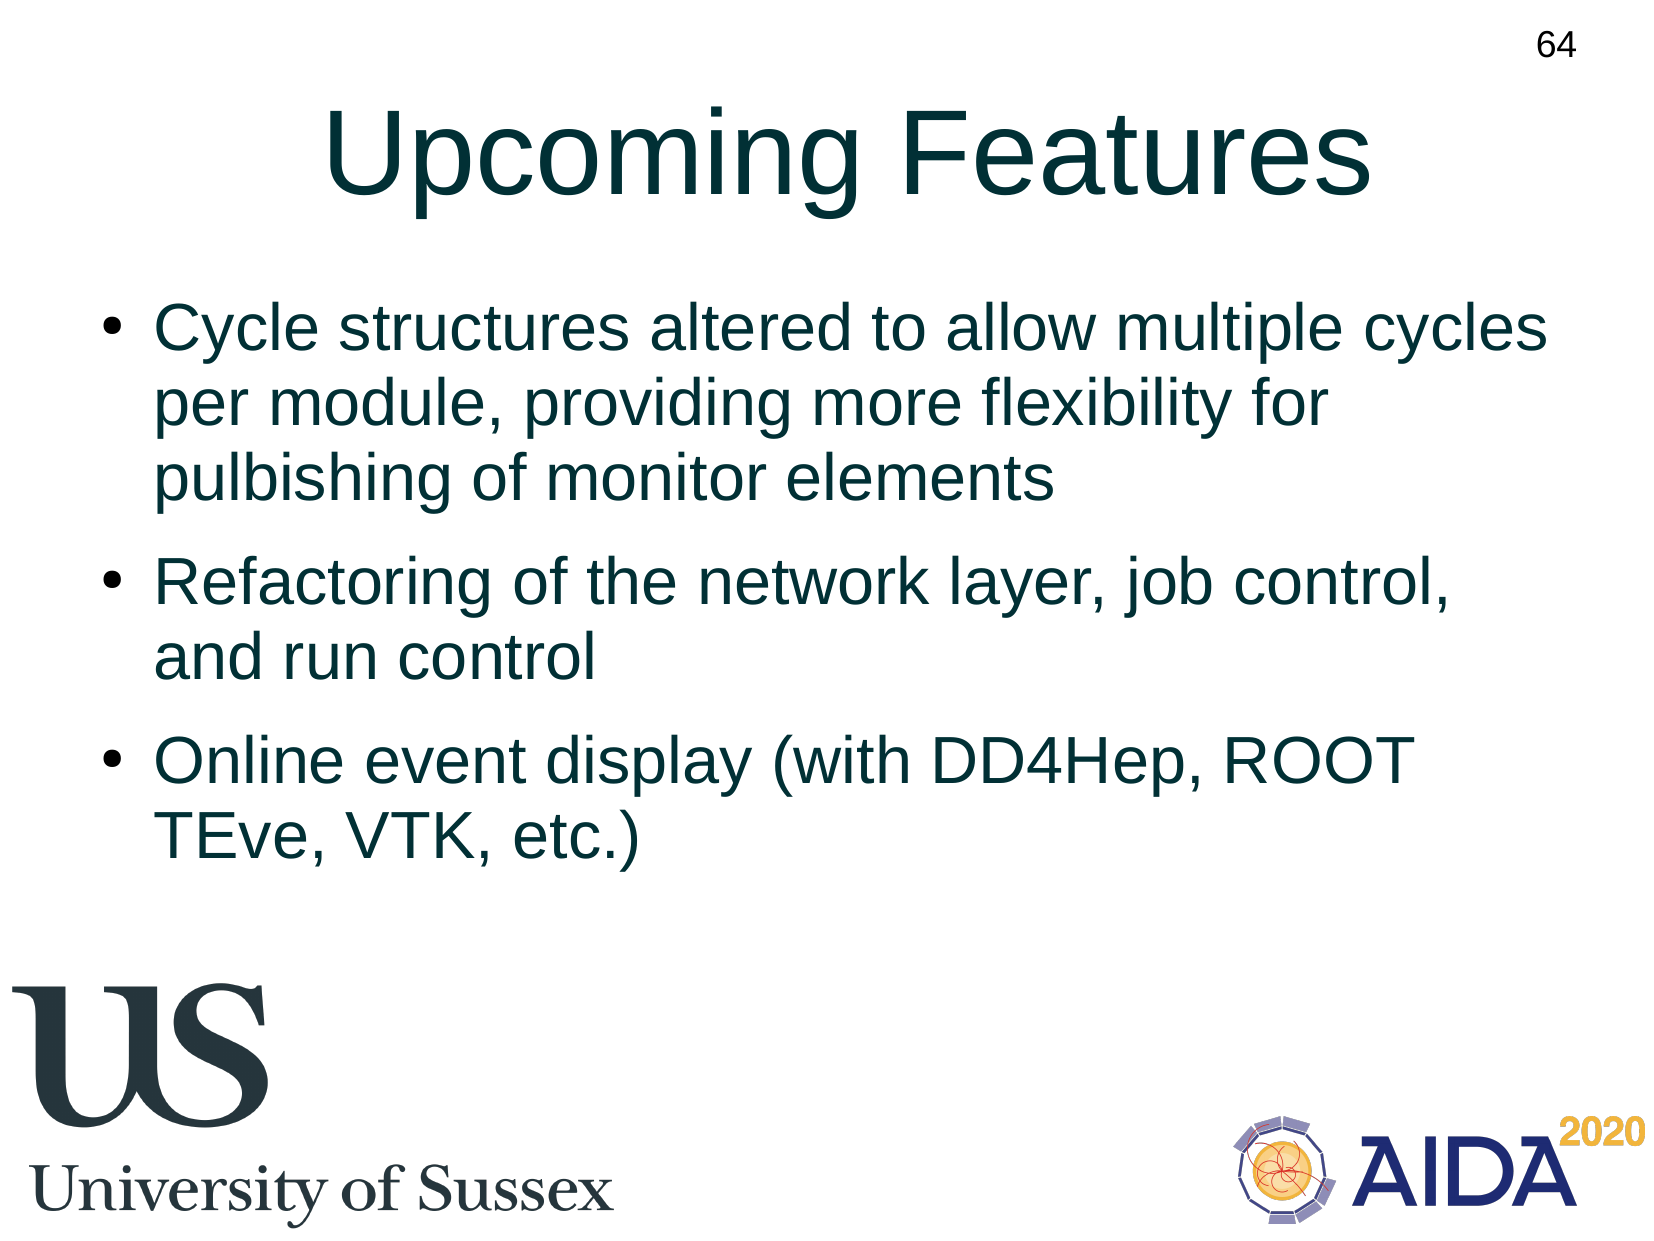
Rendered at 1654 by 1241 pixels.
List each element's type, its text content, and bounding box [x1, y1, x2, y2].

picture [11, 982, 615, 1229]
text_box <number> [1521, 16, 1654, 84]
picture [1233, 1116, 1645, 1224]
title Upcoming Features [82, 49, 1571, 257]
list Cycle structures altered to allow multiple cycles per module, providing more flexibility for pulbishing of monitor elements Refactoring of the network layer, job control, and run control Online event display (with DD4Hep, ROOT TEve, VTK, etc.) [82, 290, 1571, 957]
